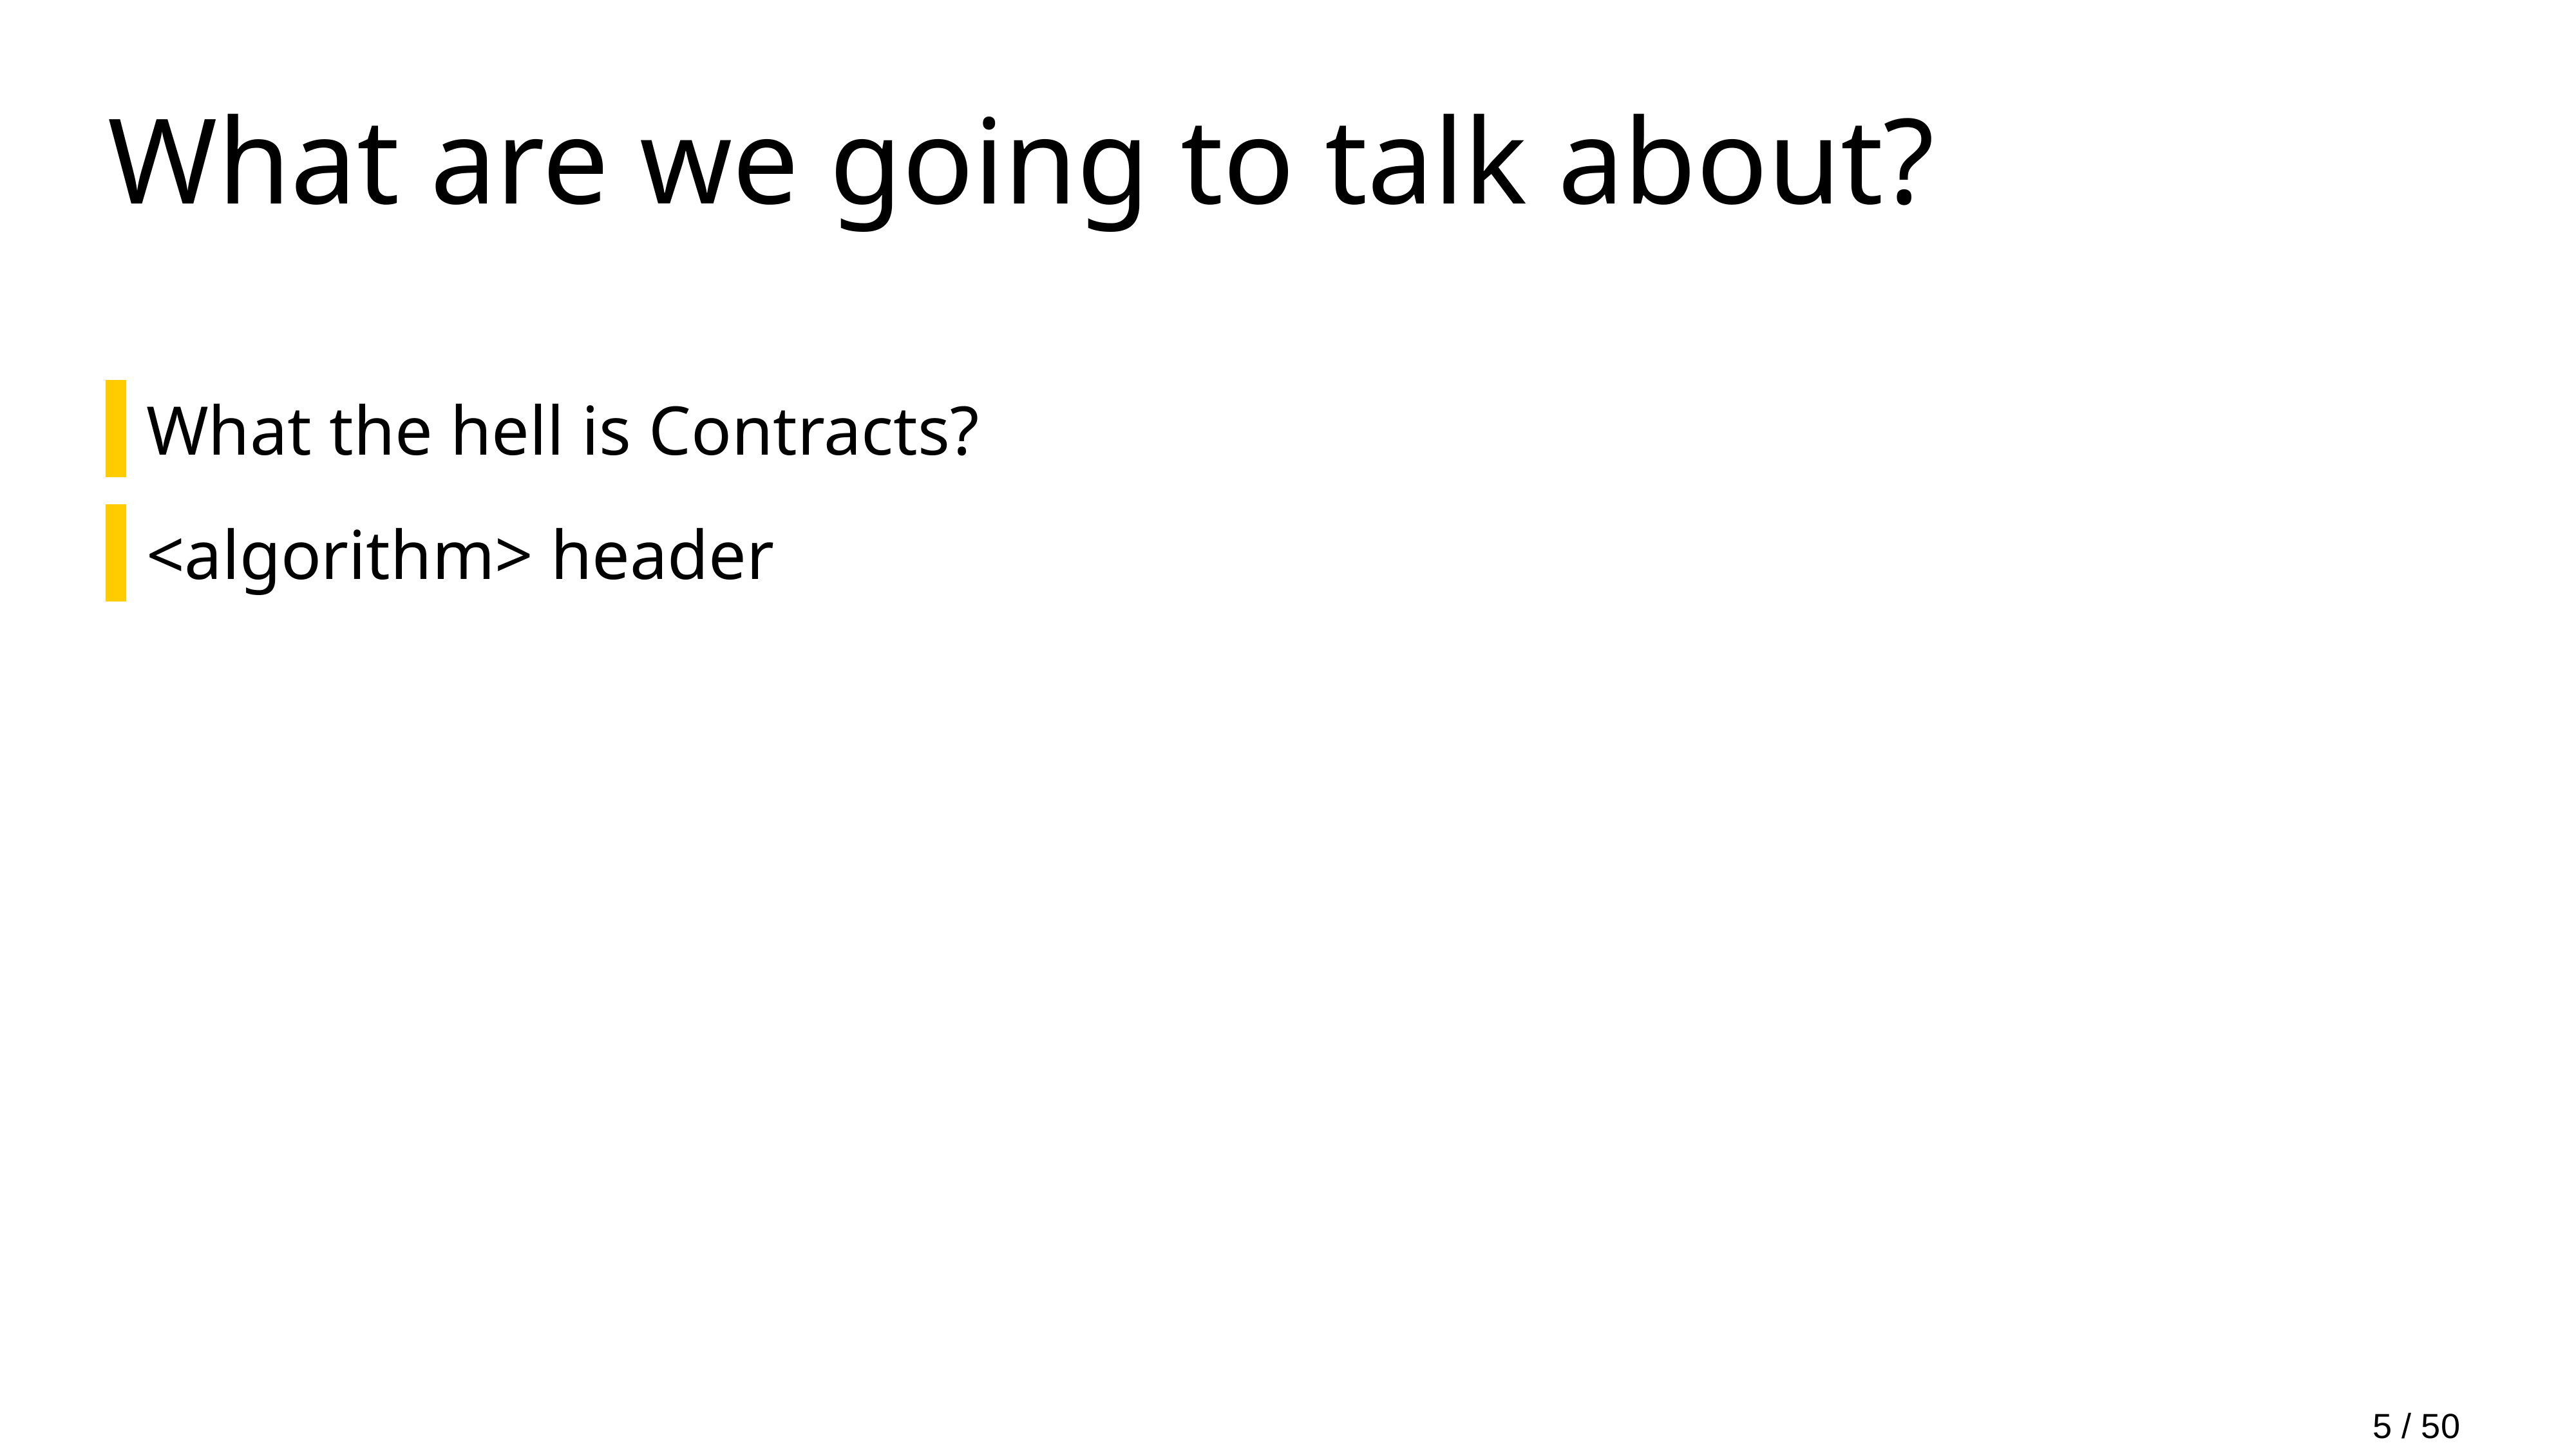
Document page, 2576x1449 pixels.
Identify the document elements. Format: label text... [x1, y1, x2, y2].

title What are we going to talk about? [108, 80, 2468, 242]
text_box What the hell is Contracts? <algorithm> header [96, 364, 2512, 1419]
text_box <number> / 50 [2363, 1402, 2576, 1449]
